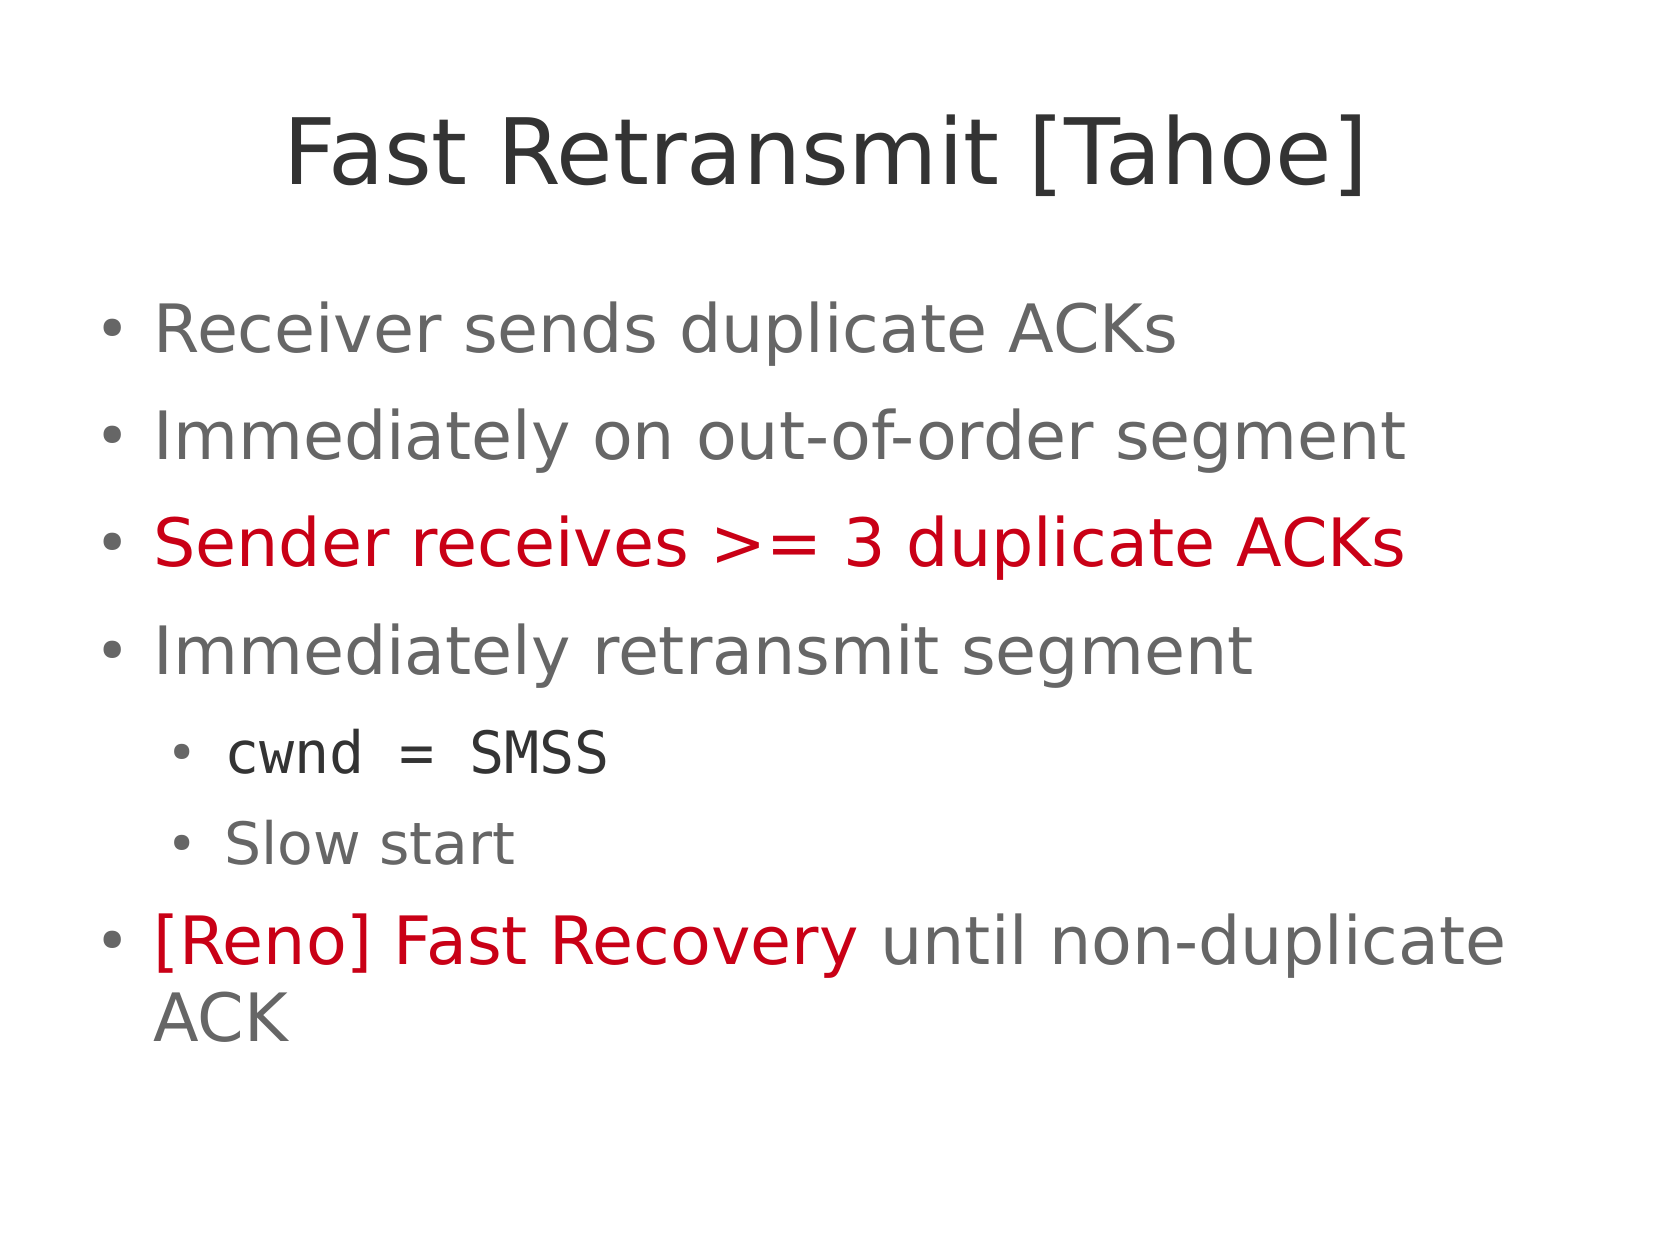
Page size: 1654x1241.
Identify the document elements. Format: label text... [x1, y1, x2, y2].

title Fast Retransmit [Tahoe] [82, 49, 1571, 257]
list Receiver sends duplicate ACKs Immediately on out-of-order segment Sender receives >= 3 duplicate ACKs Immediately retransmit segment cwnd = SMSS Slow start [Reno] Fast Recovery until non-duplicate ACK [82, 290, 1571, 1109]
